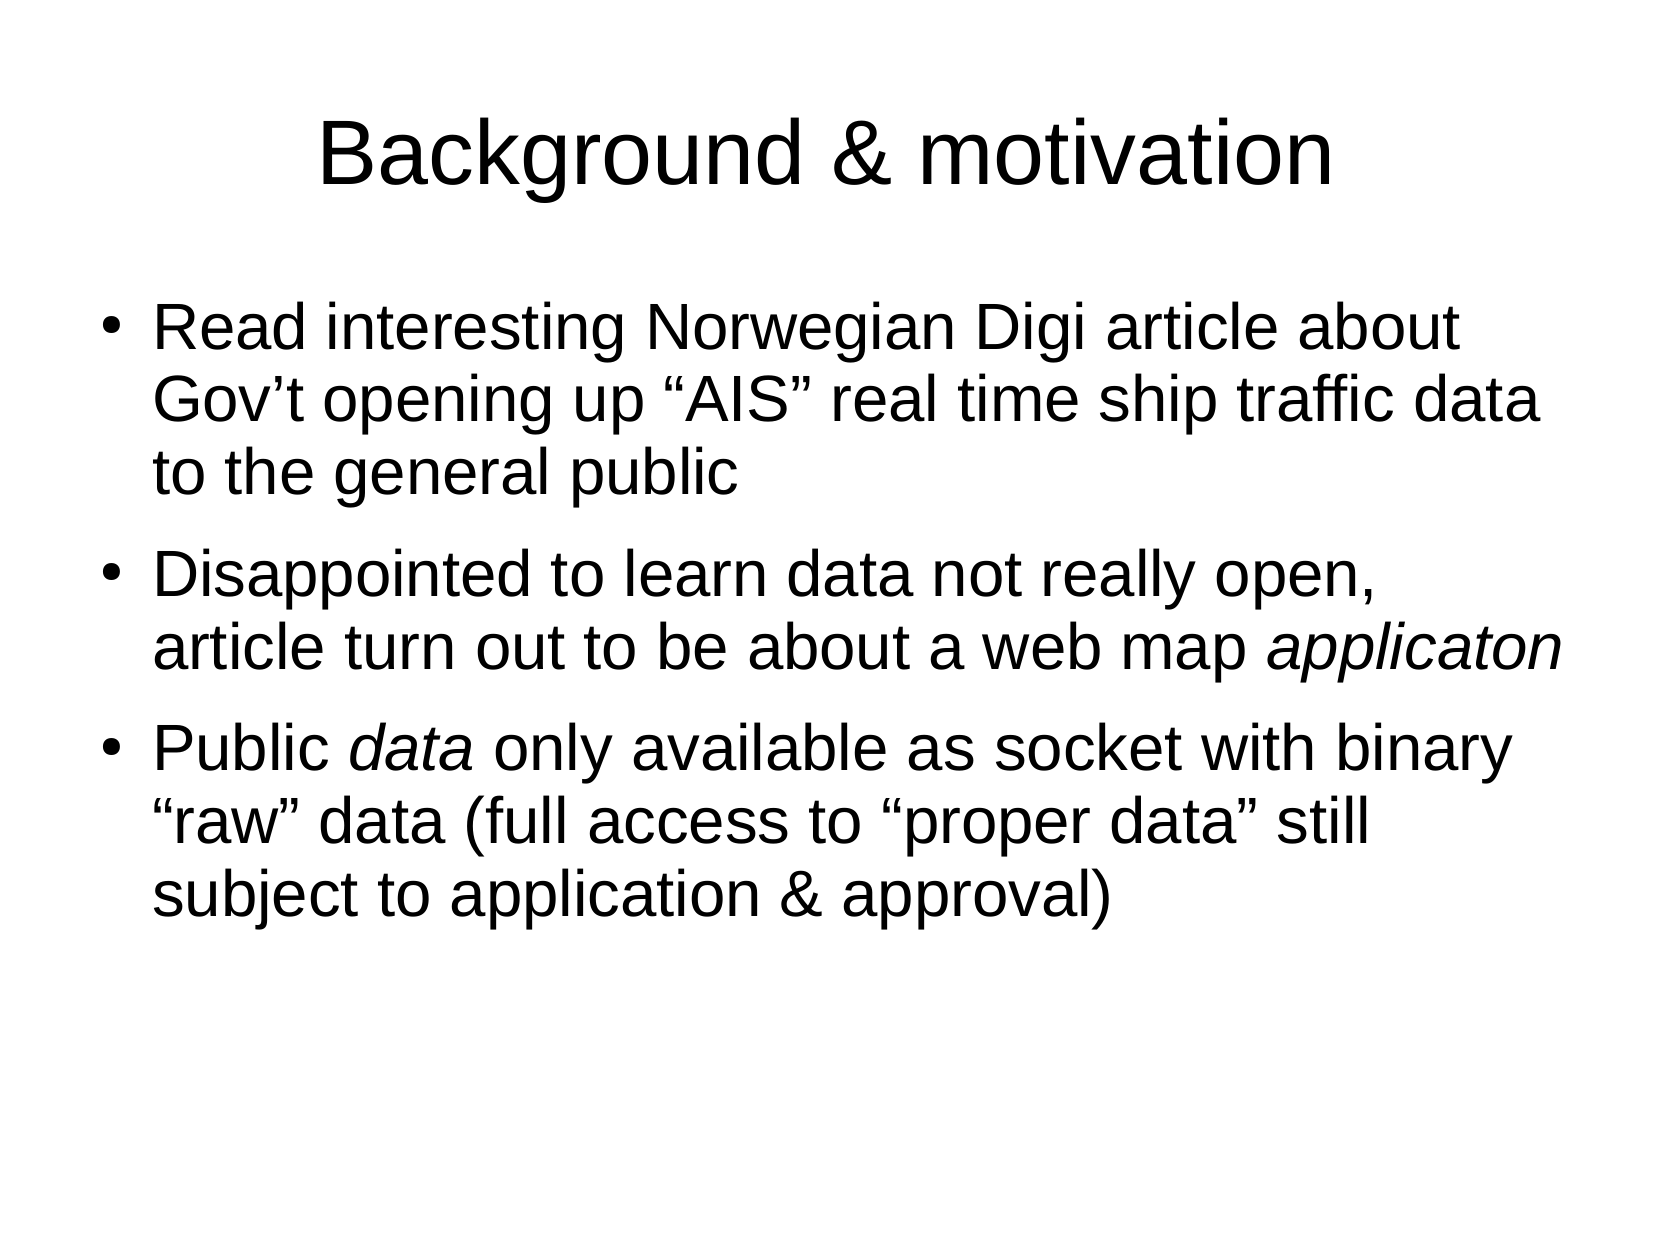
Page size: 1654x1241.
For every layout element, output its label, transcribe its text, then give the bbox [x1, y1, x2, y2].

list Read interesting Norwegian Digi article about Gov’t opening up “AIS” real time ship traffic data to the general public Disappointed to learn data not really open, article turn out to be about a web map applicaton Public data only available as socket with binary “raw” data (full access to “proper data” still subject to application & approval) [82, 290, 1571, 1010]
title Background & motivation [82, 49, 1571, 257]
